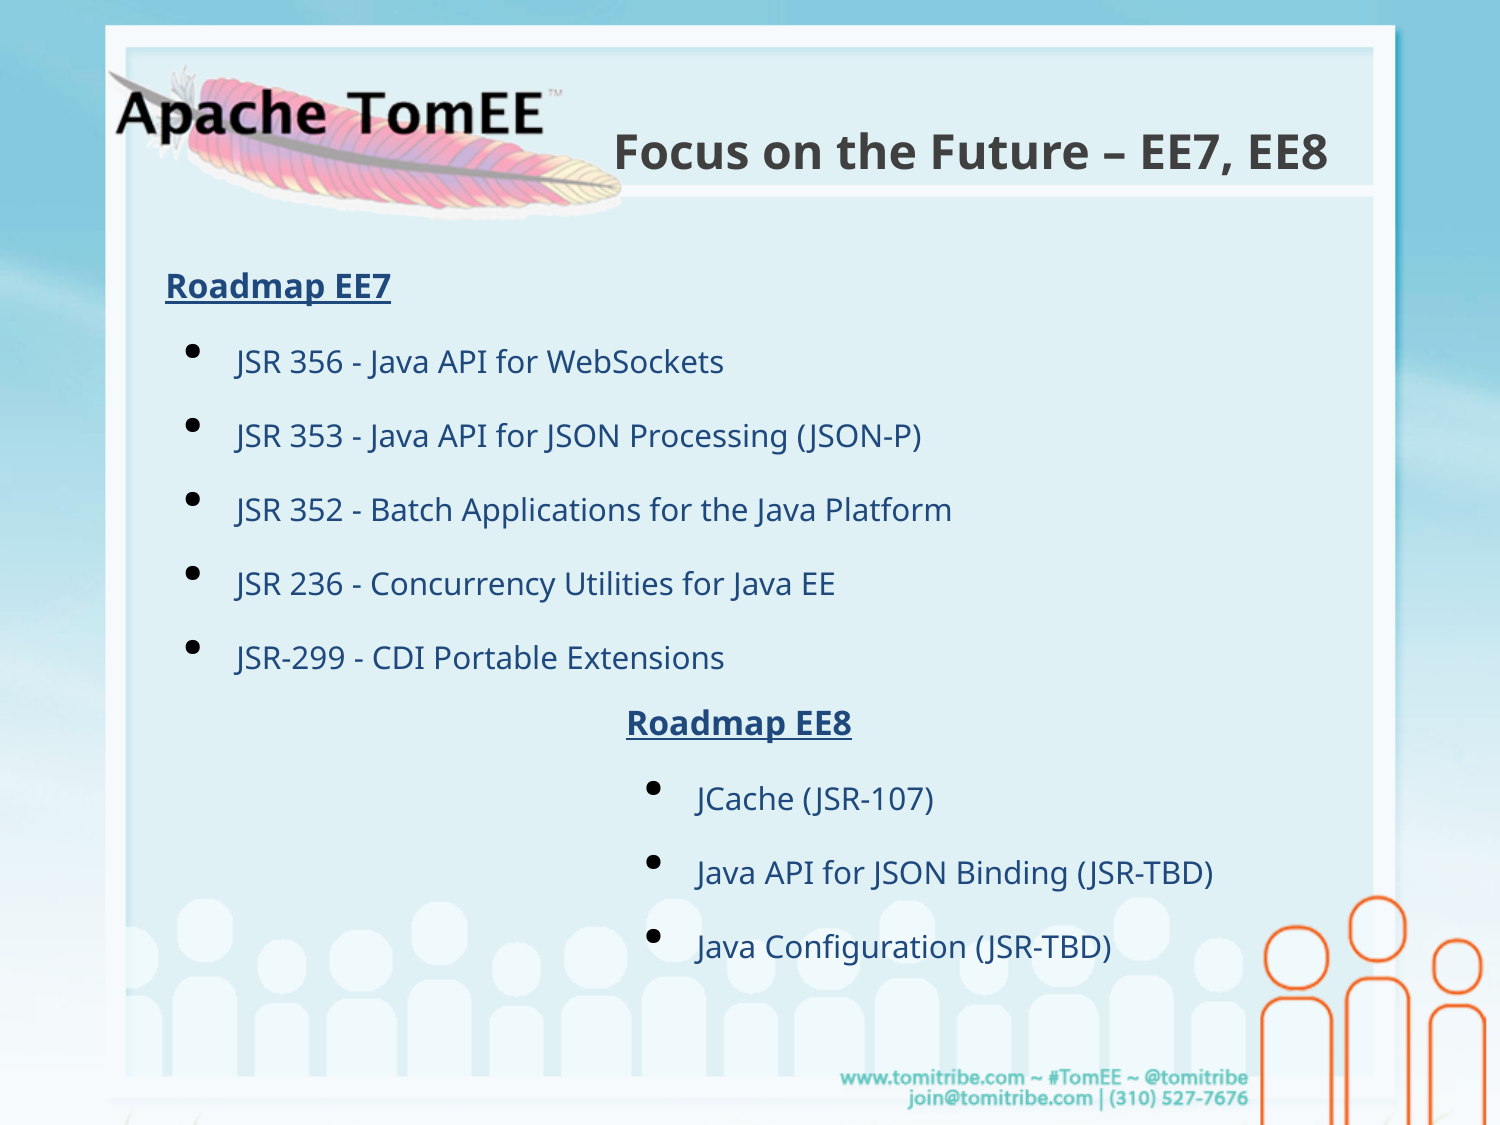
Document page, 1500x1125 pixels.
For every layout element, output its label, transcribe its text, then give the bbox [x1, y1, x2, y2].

title Focus on the Future – EE7, EE8 [546, 59, 1396, 213]
picture [0, 0, 1500, 1125]
list Roadmap EE7 JSR 356 - Java API for WebSockets JSR 353 - Java API for JSON Processing (JSON-P) JSR 352 - Batch Applications for the Java Platform JSR 236 - Concurrency Utilities for Java EE JSR-299 - CDI Portable Extensions [165, 236, 1123, 1017]
list Roadmap EE8 JCache (JSR-107) Java API for JSON Binding (JSR-TBD) Java Configuration (JSR-TBD) [625, 673, 1371, 1063]
